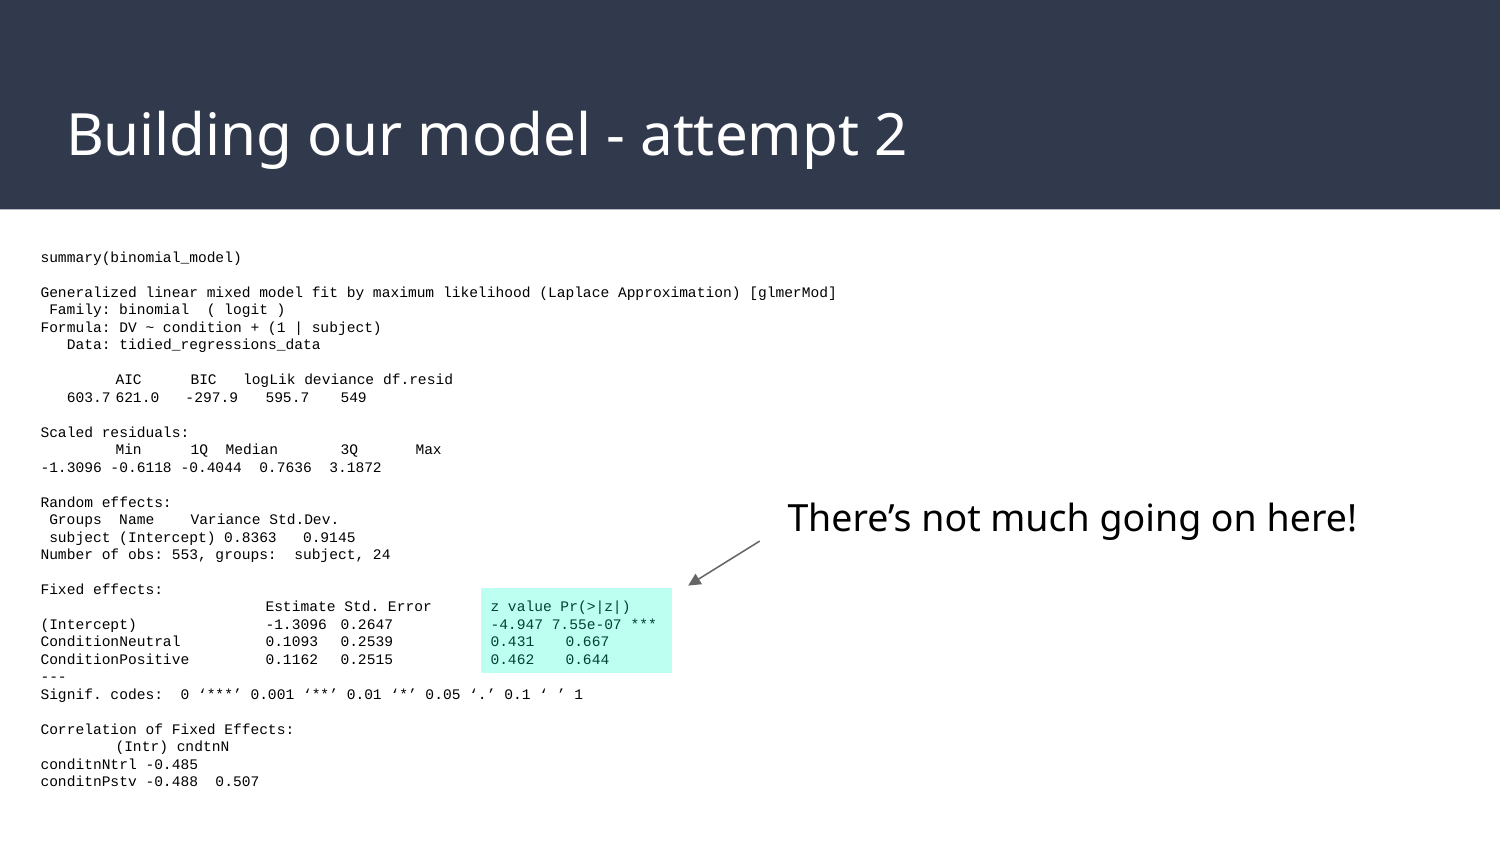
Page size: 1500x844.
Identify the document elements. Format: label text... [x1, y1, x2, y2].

text_box [480, 587, 673, 674]
title Building our model - attempt 2 [51, 82, 1449, 185]
text_box summary(binomial_model) Generalized linear mixed model fit by maximum likelihood (Laplace Approximation) [glmerMod] Family: binomial ( logit ) Formula: DV ~ condition + (1 | subject) Data: tidied_regressions_data AIC BIC logLik deviance df.resid 603.7 621.0 -297.9 595.7 549 Scaled residuals: Min 1Q Median 3Q Max -1.3096 -0.6118 -0.4044 0.7636 3.1872 Random effects: Groups Name Variance Std.Dev. subject (Intercept) 0.8363 0.9145 Number of obs: 553, groups: subject, 24 Fixed effects: Estimate Std. Error z value Pr(>|z|) (Intercept) -1.3096 0.2647 -4.947 7.55e-07 *** ConditionNeutral 0.1093 0.2539 0.431 0.667 ConditionPositive 0.1162 0.2515 0.462 0.644 --- Signif. codes: 0 ‘***’ 0.001 ‘**’ 0.01 ‘*’ 0.05 ‘.’ 0.1 ‘ ’ 1 Correlation of Fixed Effects: (Intr) cndtnN conditnNtrl -0.485 conditnPstv -0.488 0.507 [25, 232, 1472, 821]
text_box There’s not much going on here! [772, 479, 1449, 789]
